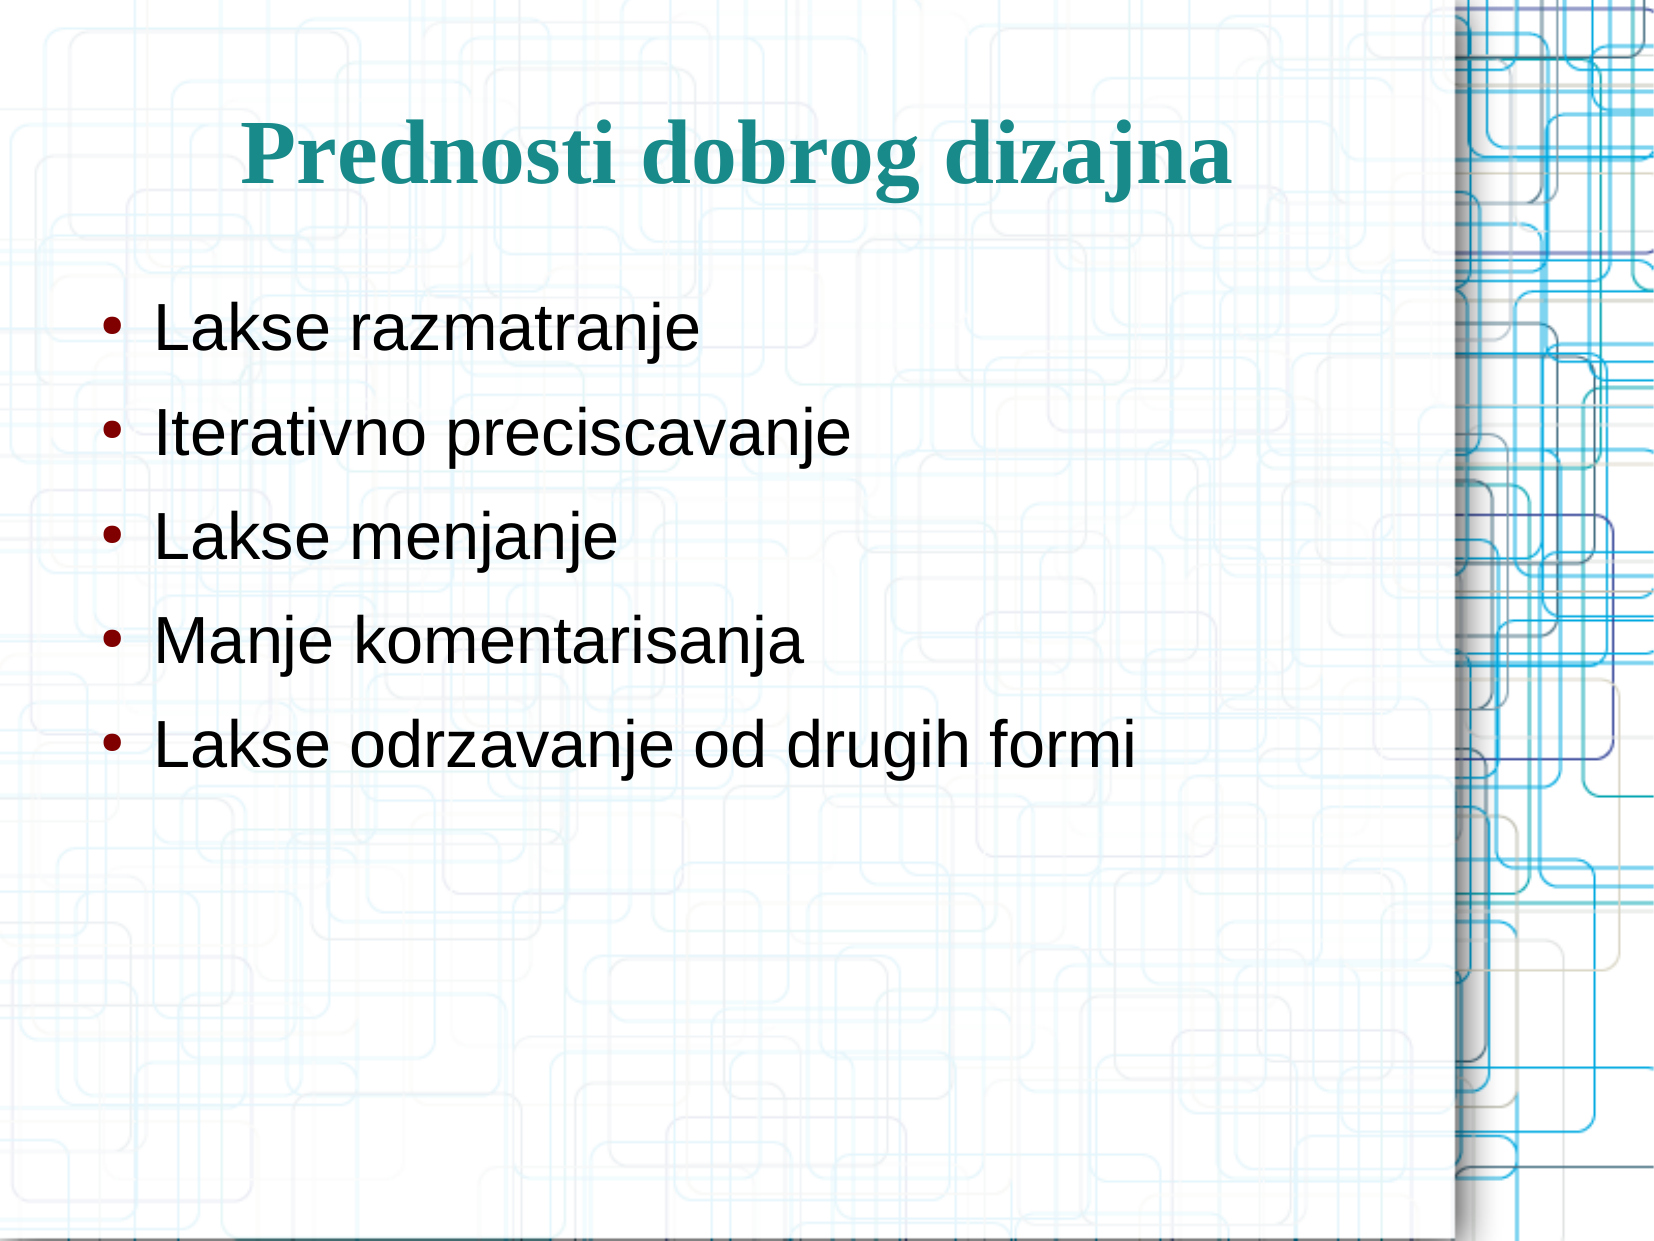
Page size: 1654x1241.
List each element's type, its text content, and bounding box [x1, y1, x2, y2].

picture [0, 0, 1654, 1241]
title Prednosti dobrog dizajna [59, 49, 1418, 257]
list Lakse razmatranje Iterativno preciscavanje Lakse menjanje Manje komentarisanja Lakse odrzavanje od drugih formi [82, 290, 1418, 1109]
